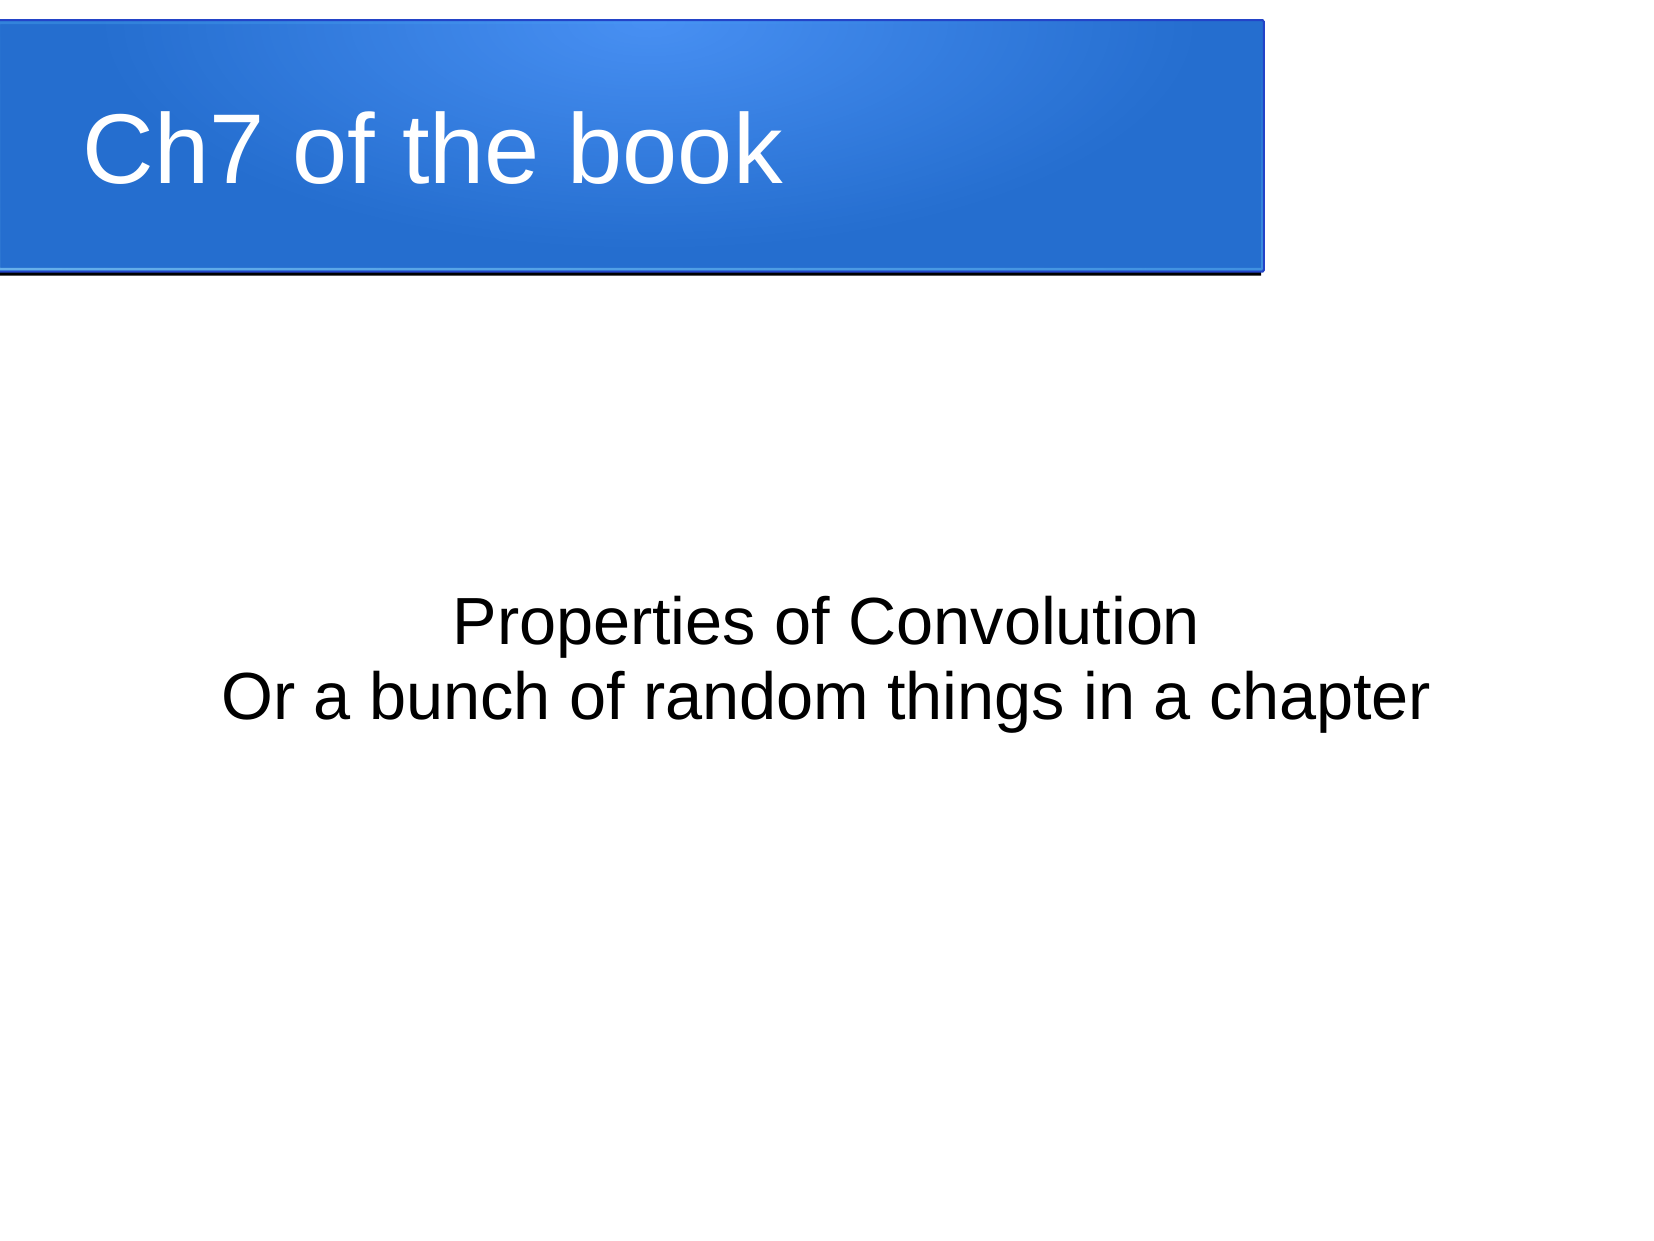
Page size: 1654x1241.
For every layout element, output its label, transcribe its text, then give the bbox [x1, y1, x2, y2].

title Ch7 of the book [82, 47, 1235, 252]
subtitle Properties of Convolution Or a bunch of random things in a chapter [82, 299, 1571, 1019]
